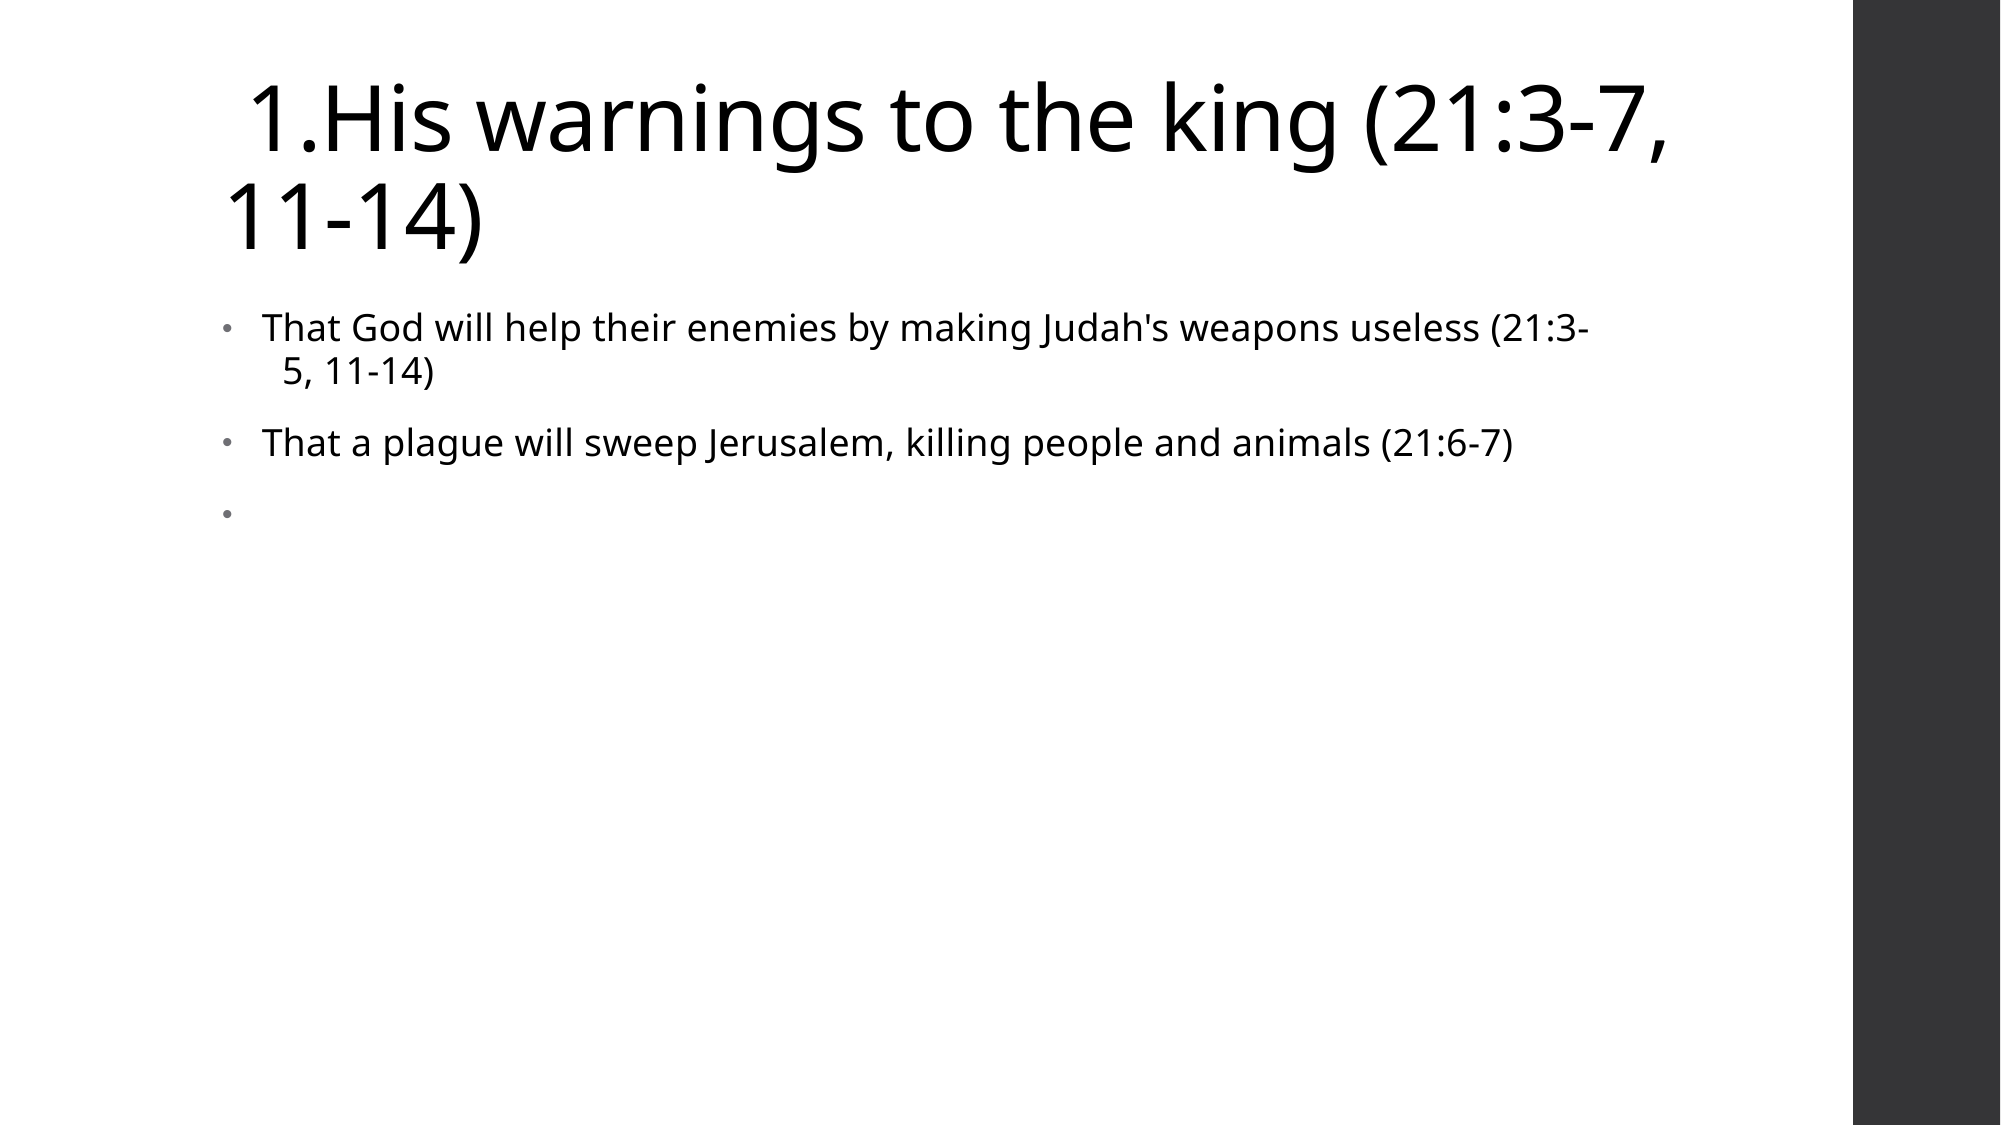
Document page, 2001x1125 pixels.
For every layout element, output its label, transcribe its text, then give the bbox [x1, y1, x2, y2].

title 1.His warnings to the king (21:3-7, 11-14) [206, 60, 1797, 278]
list That God will help their enemies by making Judah's weapons useless (21:3-5, 11-14) That a plague will sweep Jerusalem, killing people and animals (21:6-7) [206, 299, 1617, 1014]
